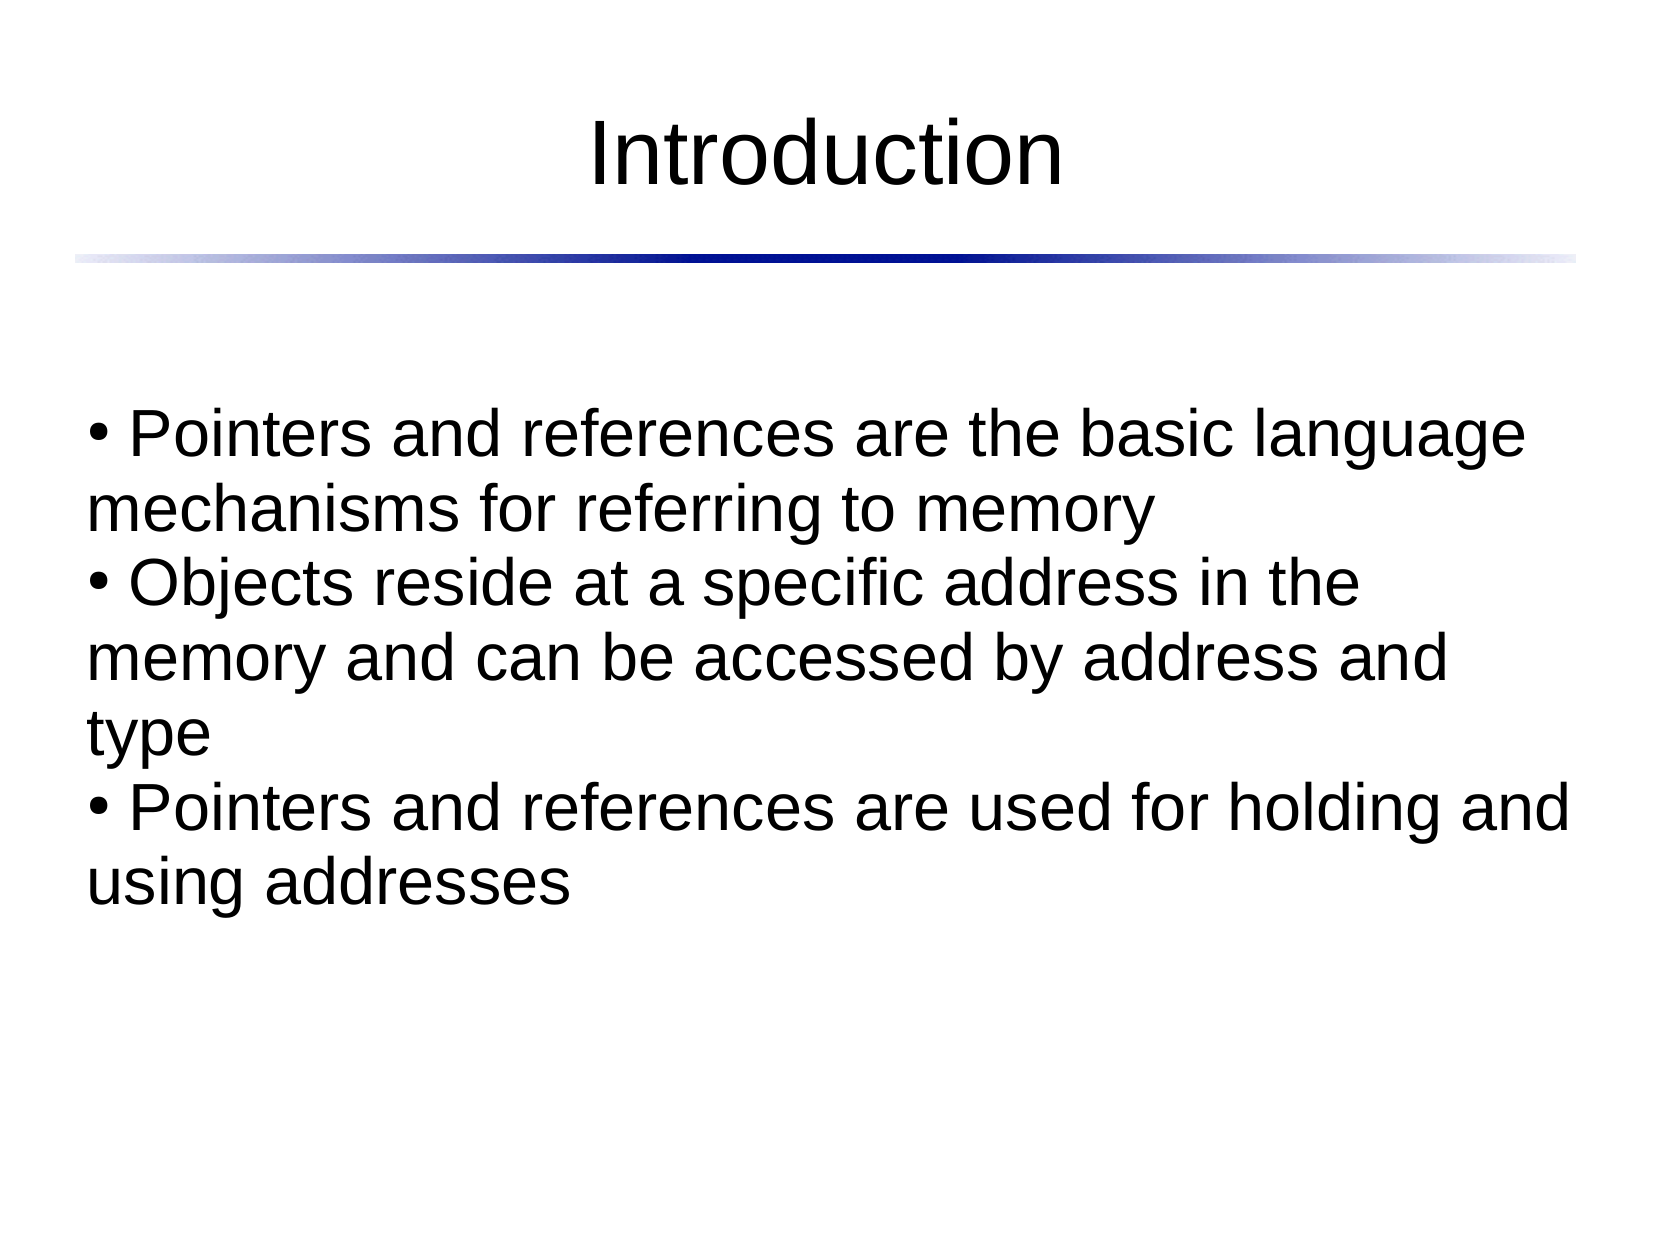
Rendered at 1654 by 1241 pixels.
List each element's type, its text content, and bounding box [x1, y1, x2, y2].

picture [75, 254, 1576, 263]
subtitle Pointers and references are the basic language mechanisms for referring to memory Objects reside at a specific address in the memory and can be accessed by address and type Pointers and references are used for holding and using addresses [86, 375, 1576, 940]
title Introduction [82, 65, 1571, 241]
